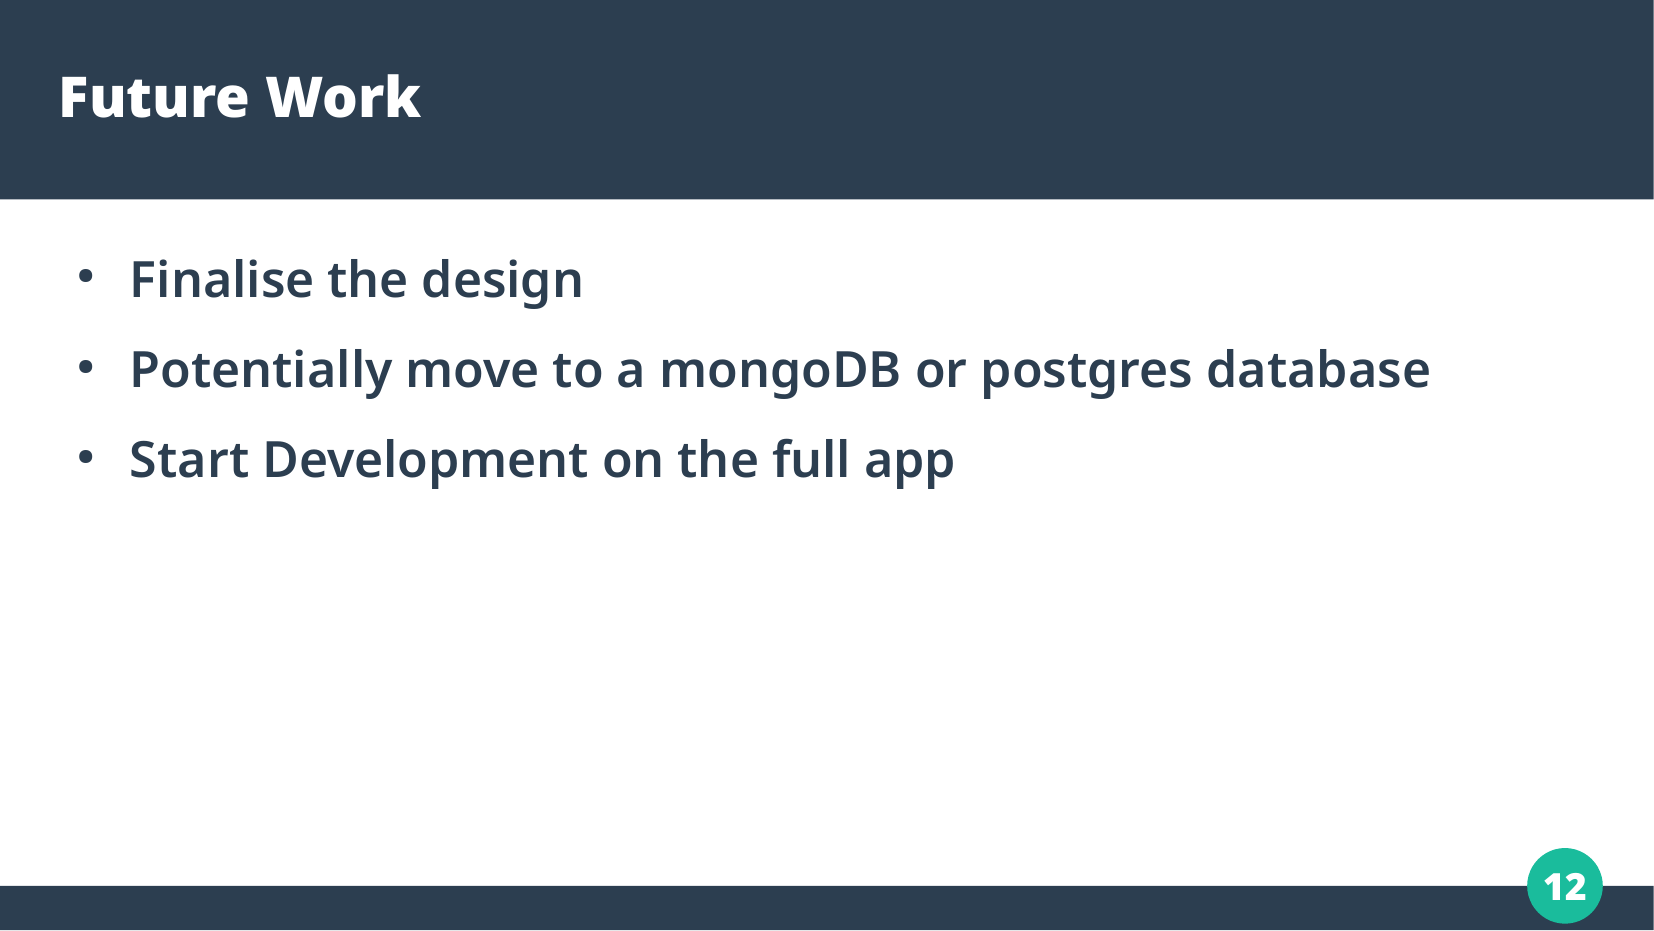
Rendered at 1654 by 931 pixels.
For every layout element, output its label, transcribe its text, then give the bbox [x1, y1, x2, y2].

title Future Work [59, 37, 1595, 155]
list Finalise the design Potentially move to a mongoDB or postgres database Start Development on the full app [59, 243, 1595, 864]
